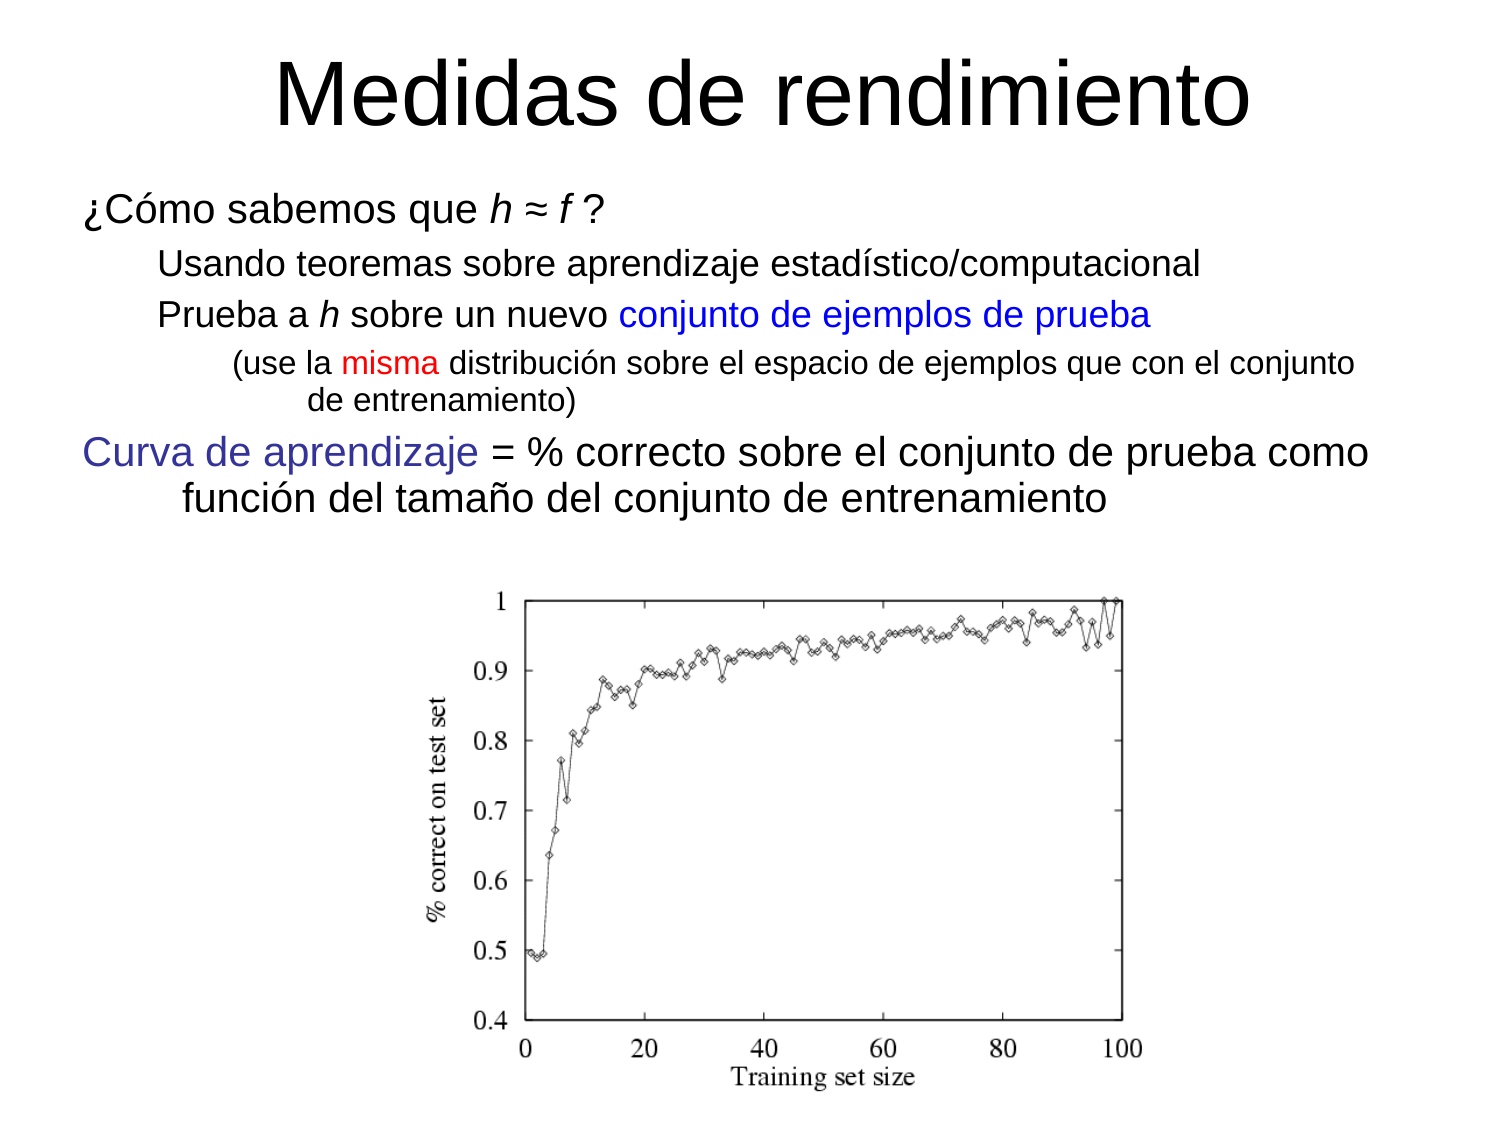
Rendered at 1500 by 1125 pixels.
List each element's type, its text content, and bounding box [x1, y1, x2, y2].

picture [324, 920, 1163, 1118]
title Medidas de rendimiento [88, 0, 1439, 188]
list ¿Cómo sabemos que h ≈ f ? Usando teoremas sobre aprendizaje estadístico/computacional Prueba a h sobre un nuevo conjunto de ejemplos de prueba (use la misma distribución sobre el espacio de ejemplos que con el conjunto de entrenamiento) Curva de aprendizaje = % correcto sobre el conjunto de prueba como función del tamaño del conjunto de entrenamiento [67, 177, 1418, 920]
